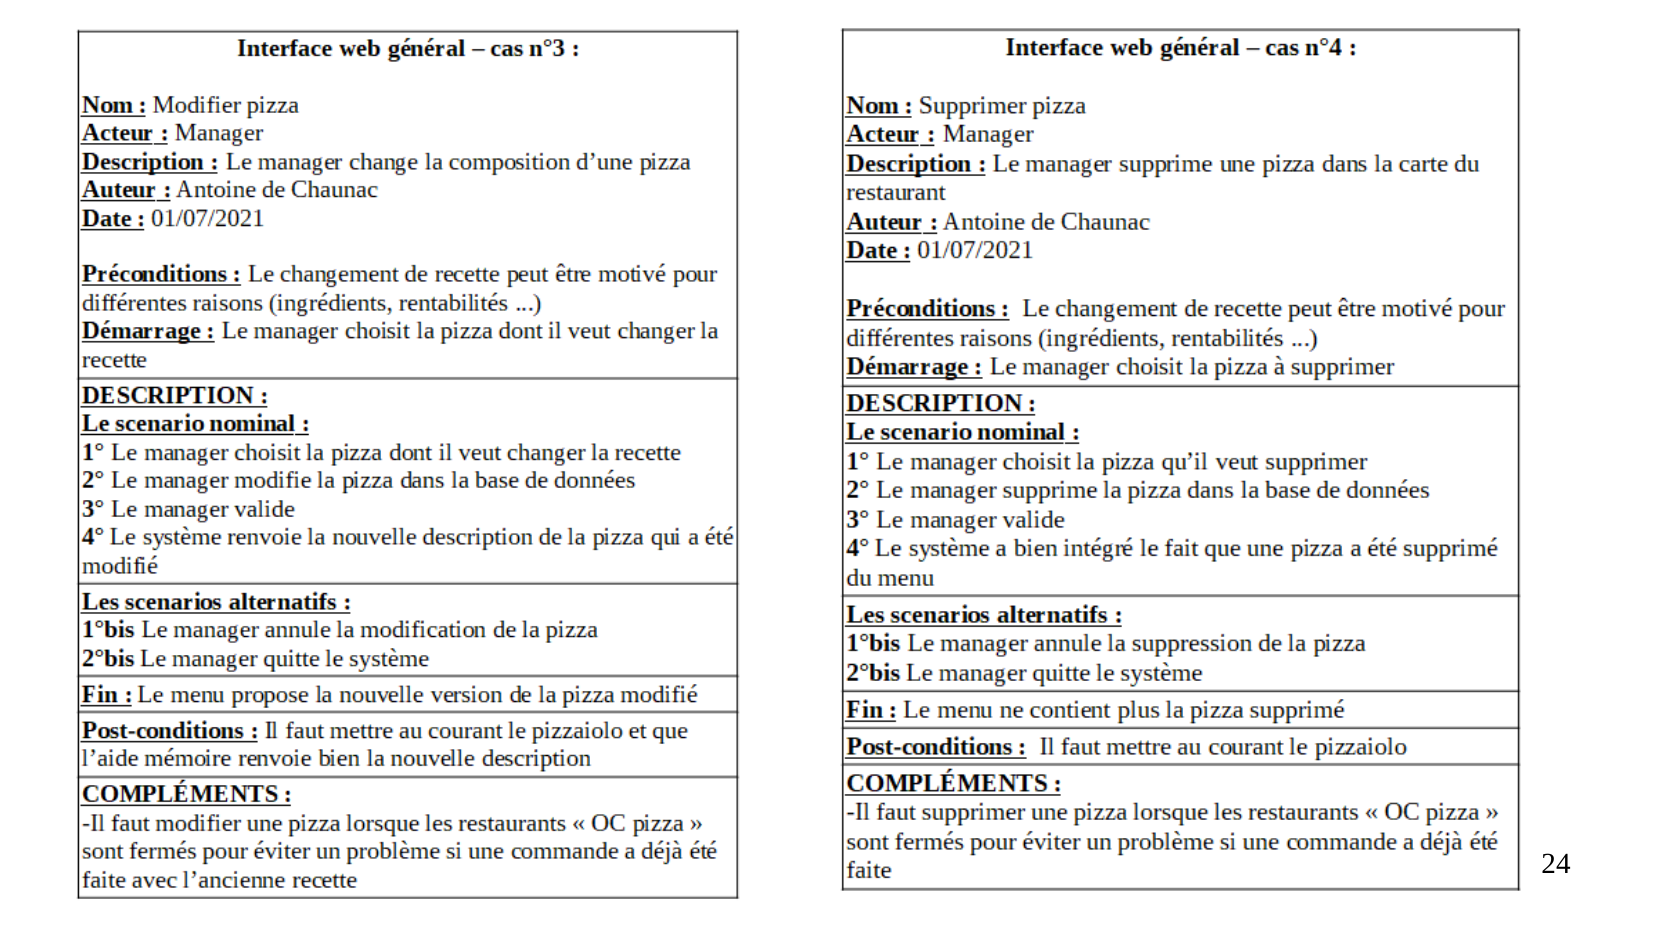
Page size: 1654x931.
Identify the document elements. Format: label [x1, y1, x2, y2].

picture [71, 23, 745, 910]
picture [838, 20, 1528, 898]
